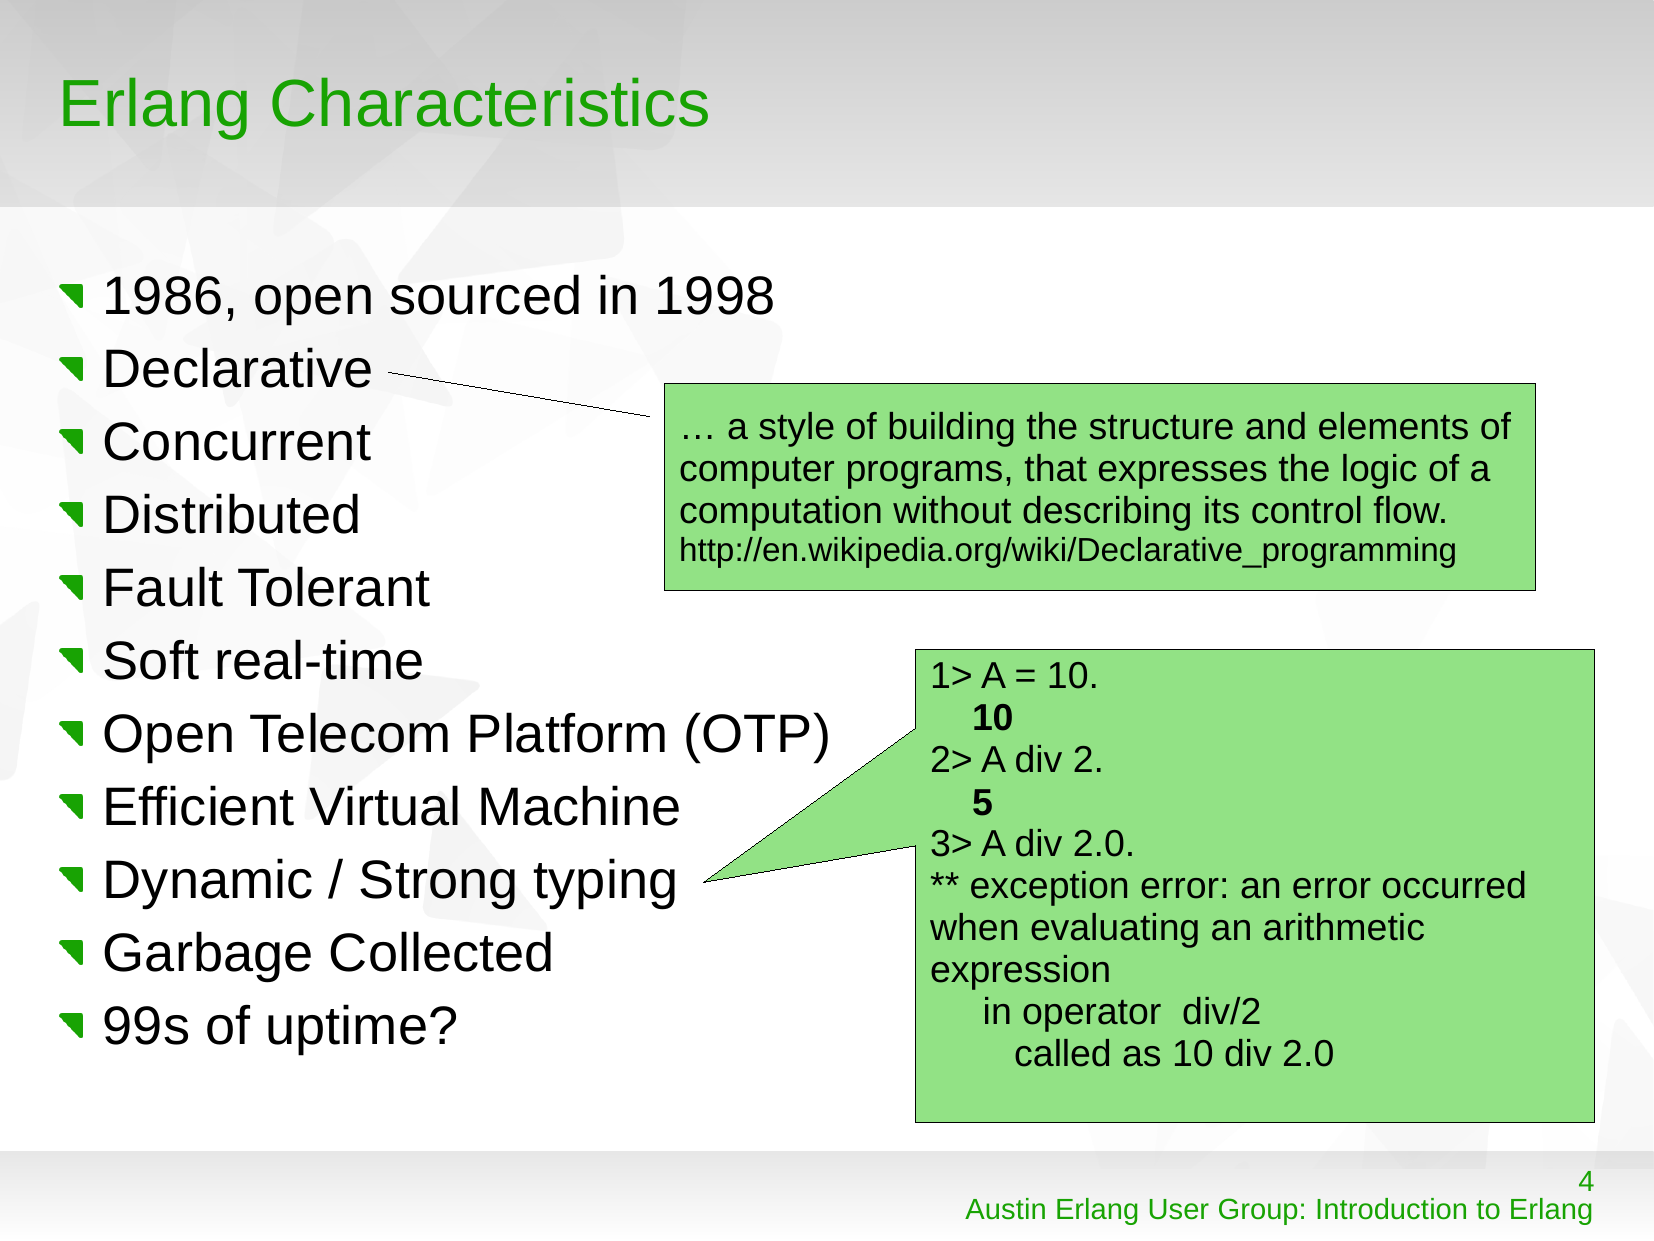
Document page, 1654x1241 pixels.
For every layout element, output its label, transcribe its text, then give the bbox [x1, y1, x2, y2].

text_box … a style of building the structure and elements of computer programs, that expresses the logic of a computation without describing its control flow. http://en.wikipedia.org/wiki/Declarative_programming [664, 384, 1535, 591]
picture [915, 548, 1654, 1169]
list 1986, open sourced in 1998 Declarative Concurrent Distributed Fault Tolerant Soft real-time Open Telecom Platform (OTP) Efficient Virtual Machine Dynamic / Strong typing Garbage Collected 99s of uptime? [59, 265, 1595, 1114]
text_box 1> A = 10. 10 2> A div 2. 5 3> A div 2.0. ** exception error: an error occurred when evaluating an arithmetic expression in operator div/2 called as 10 div 2.0 [703, 649, 1595, 1123]
title Erlang Characteristics [59, 29, 1595, 178]
picture [0, 0, 783, 931]
